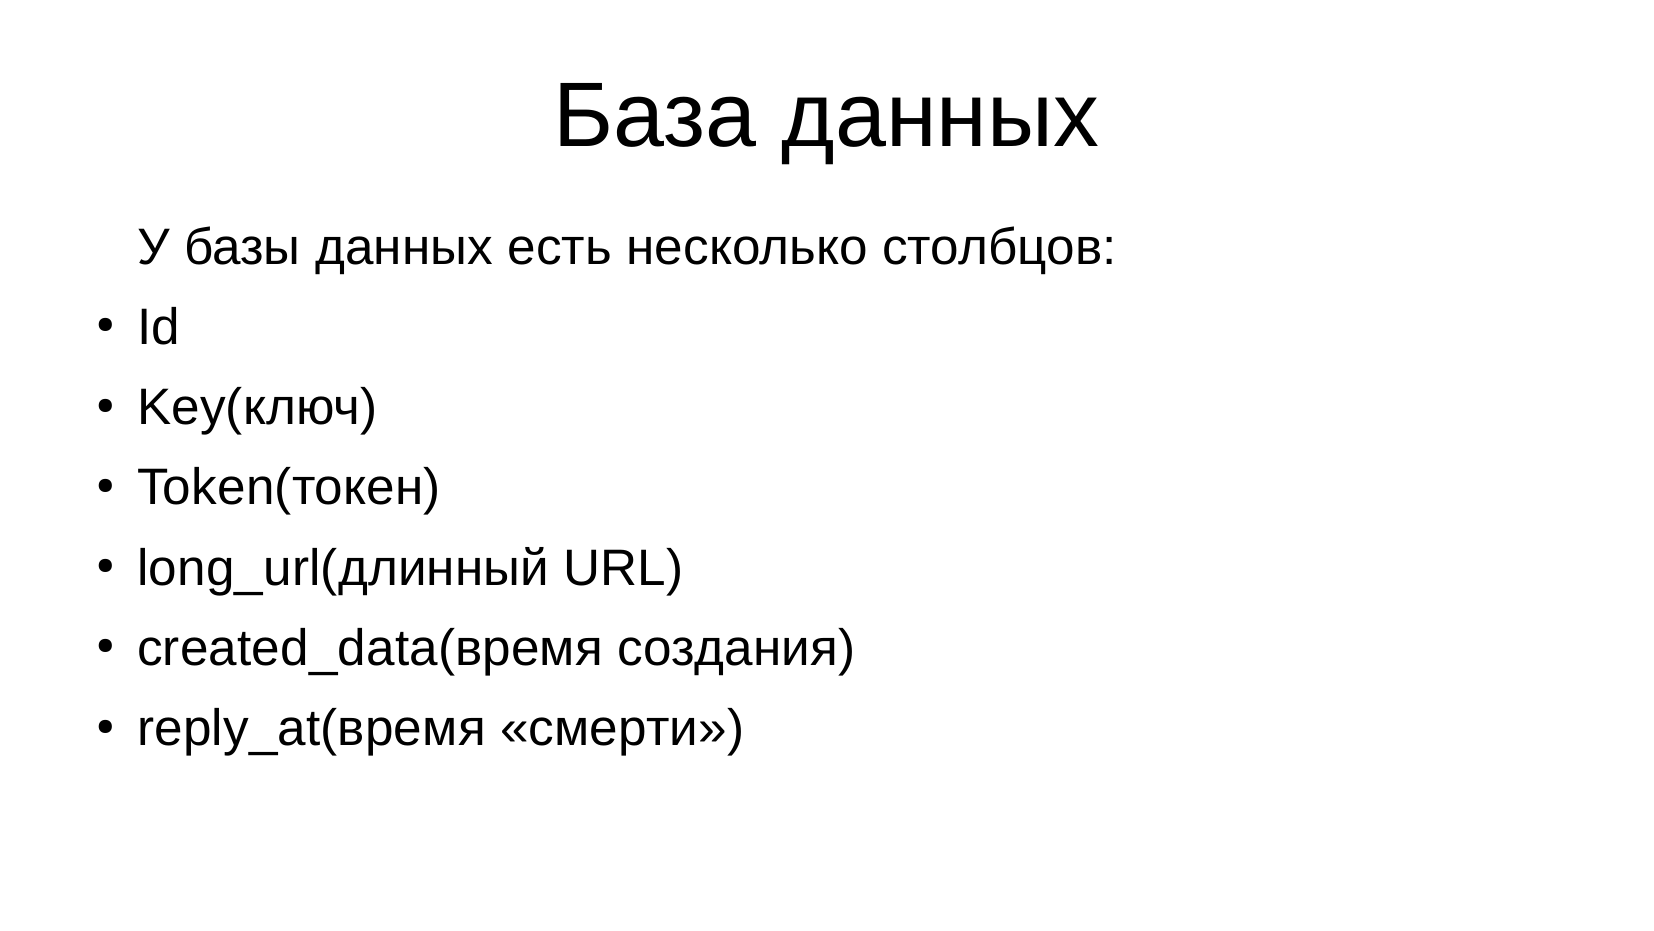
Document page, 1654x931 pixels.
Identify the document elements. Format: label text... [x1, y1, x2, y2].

list У базы данных есть несколько столбцов: Id Key(ключ) Token(токен) long_url(длинный URL) created_data(время создания) reply_at(время «смерти») [82, 217, 1571, 758]
title База данных [82, 37, 1571, 193]
